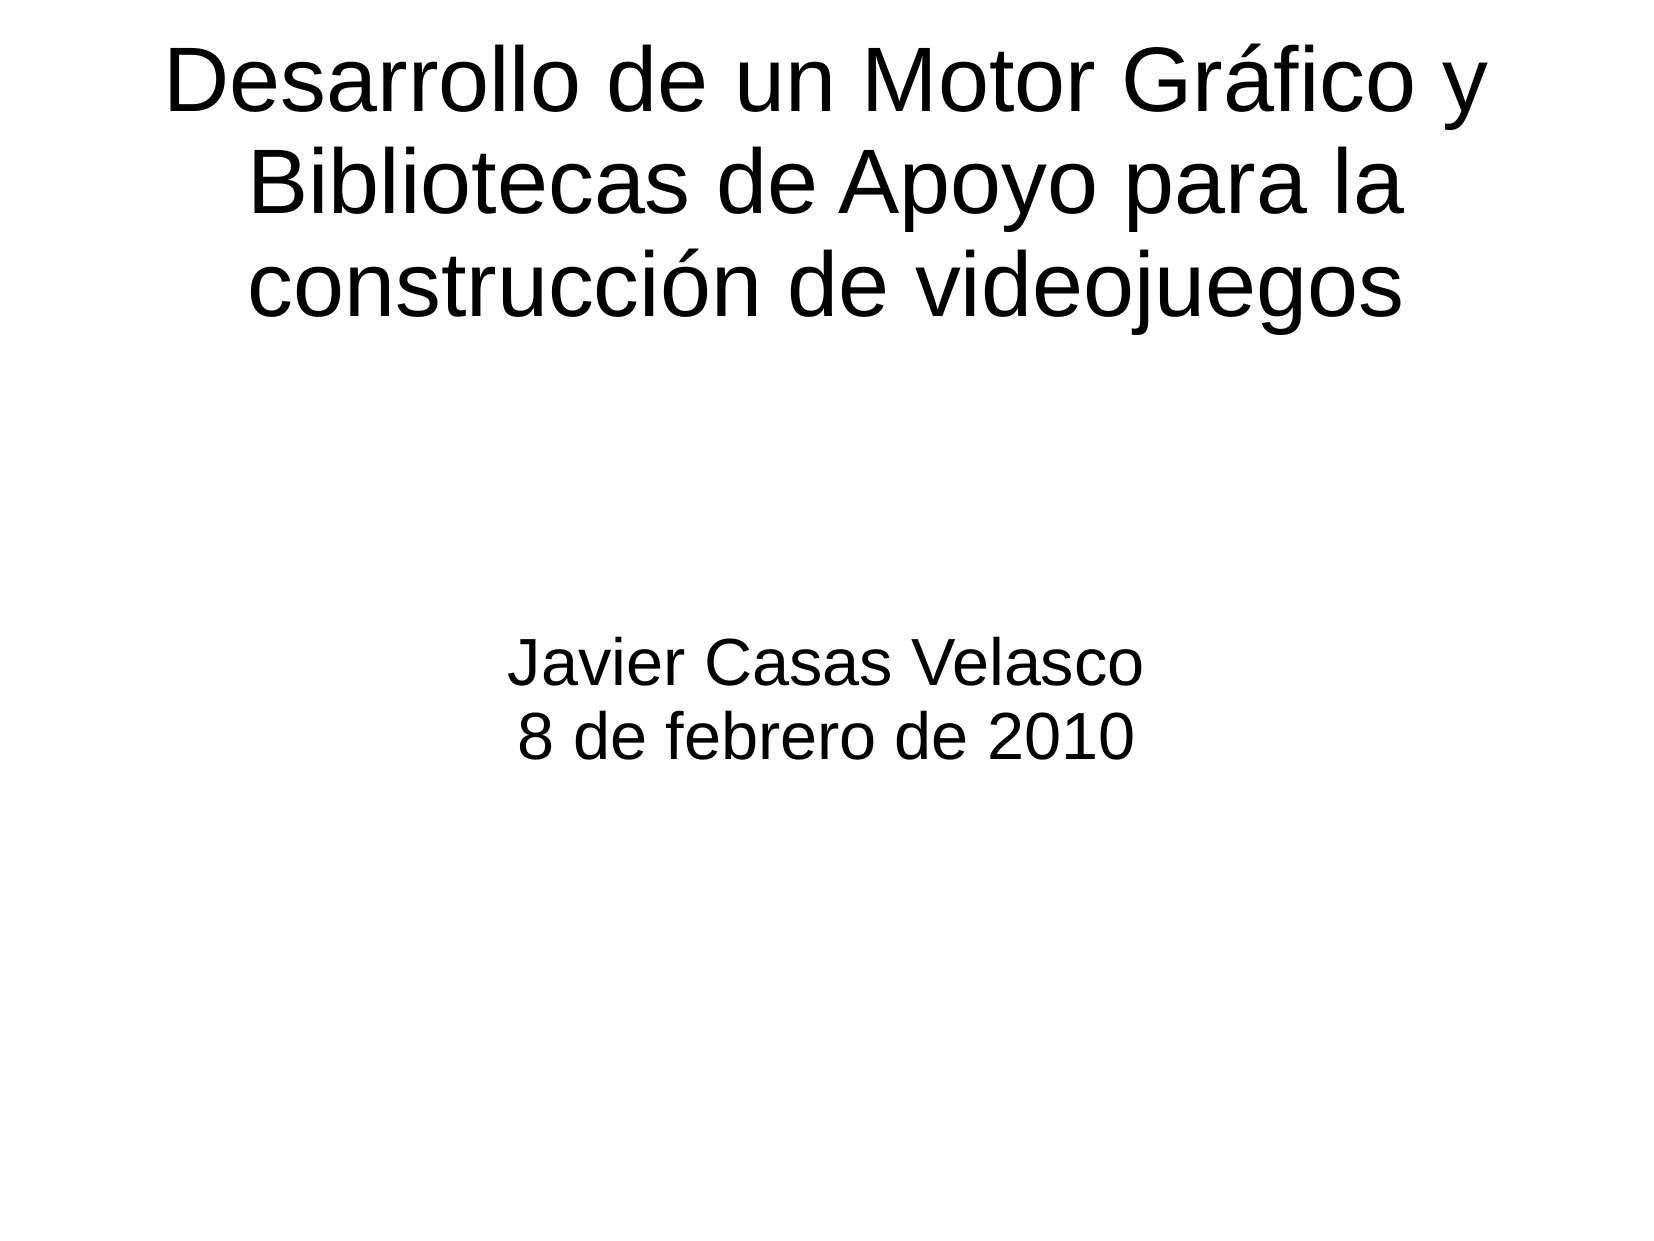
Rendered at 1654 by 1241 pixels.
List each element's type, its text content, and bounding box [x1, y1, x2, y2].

title Desarrollo de un Motor Gráfico y Bibliotecas de Apoyo para la construcción de videojuegos [82, 28, 1571, 290]
subtitle Javier Casas Velasco 8 de febrero de 2010 [82, 290, 1571, 1109]
